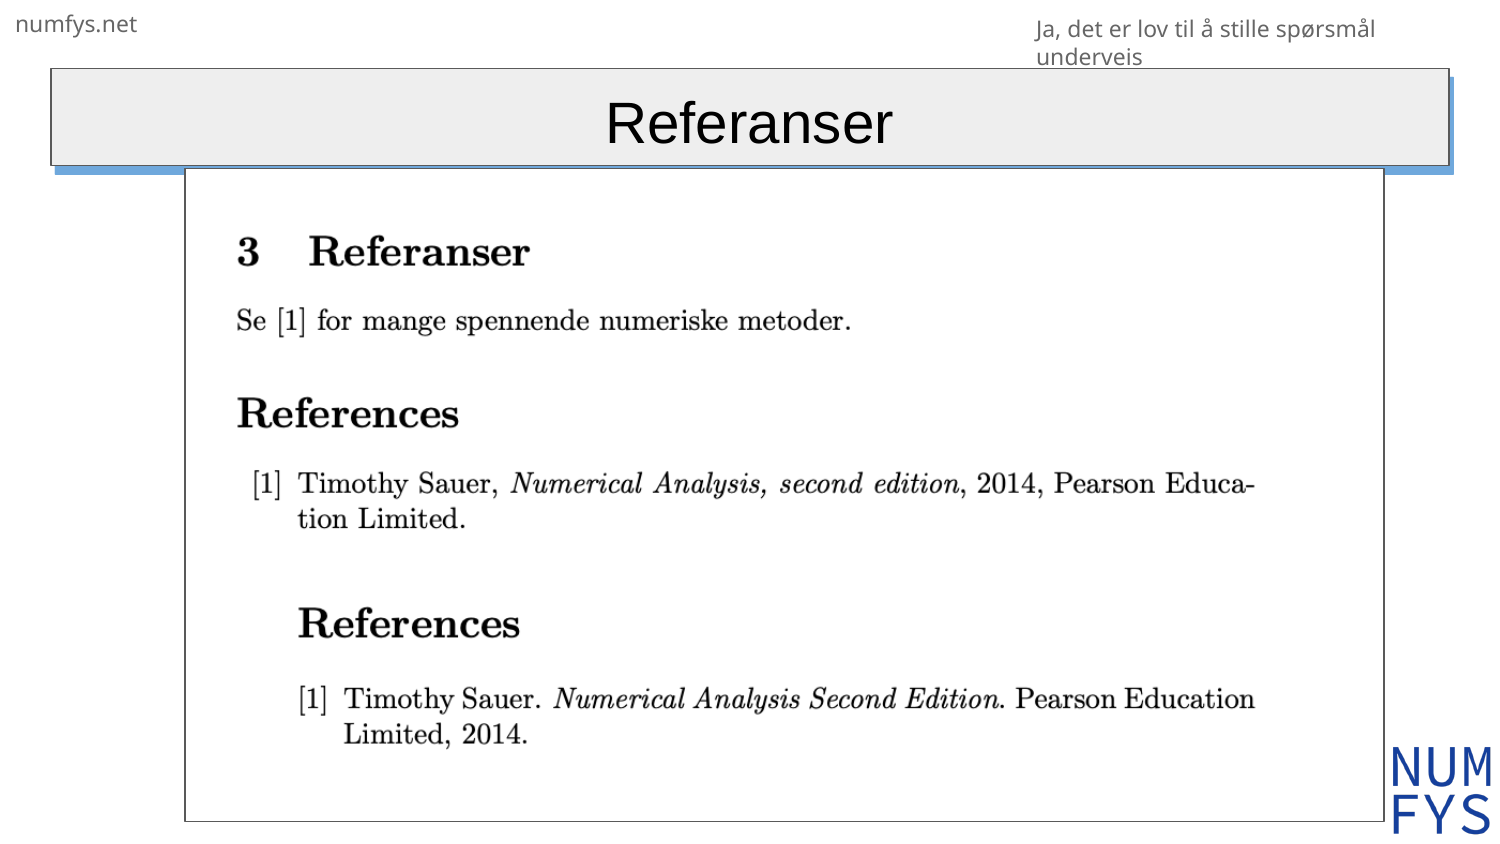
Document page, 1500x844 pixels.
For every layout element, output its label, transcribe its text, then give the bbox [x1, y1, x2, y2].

text_box [185, 168, 1384, 822]
title Referanser [51, 70, 1449, 165]
picture [200, 182, 1369, 810]
picture [1383, 737, 1500, 844]
